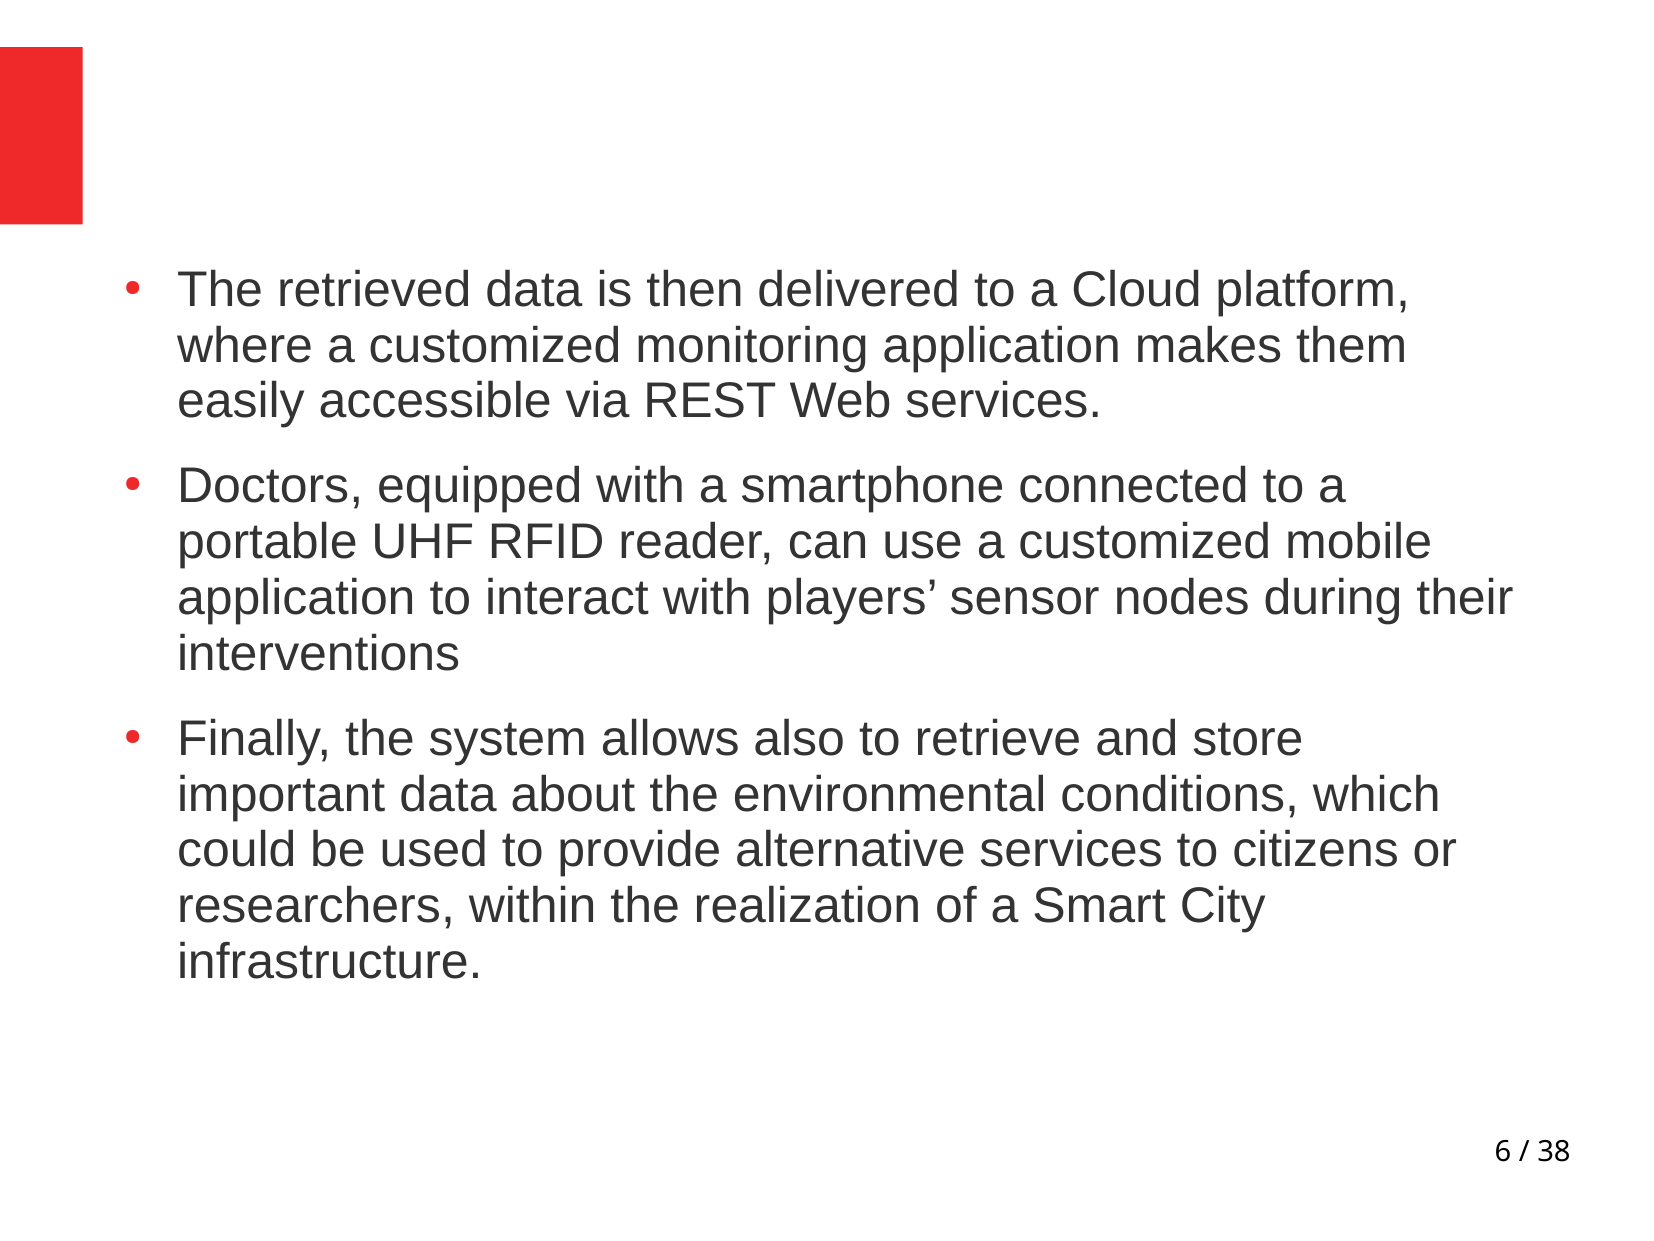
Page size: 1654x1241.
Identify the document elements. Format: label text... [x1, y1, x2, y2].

list The retrieved data is then delivered to a Cloud platform, where a customized monitoring application makes them easily accessible via REST Web services. Doctors, equipped with a smartphone connected to a portable UHF RFID reader, can use a customized mobile application to interact with players’ sensor nodes during their interventions Finally, the system allows also to retrieve and store important data about the environmental conditions, which could be used to provide alternative services to citizens or researchers, within the realization of a Smart City infrastructure. [106, 261, 1524, 981]
